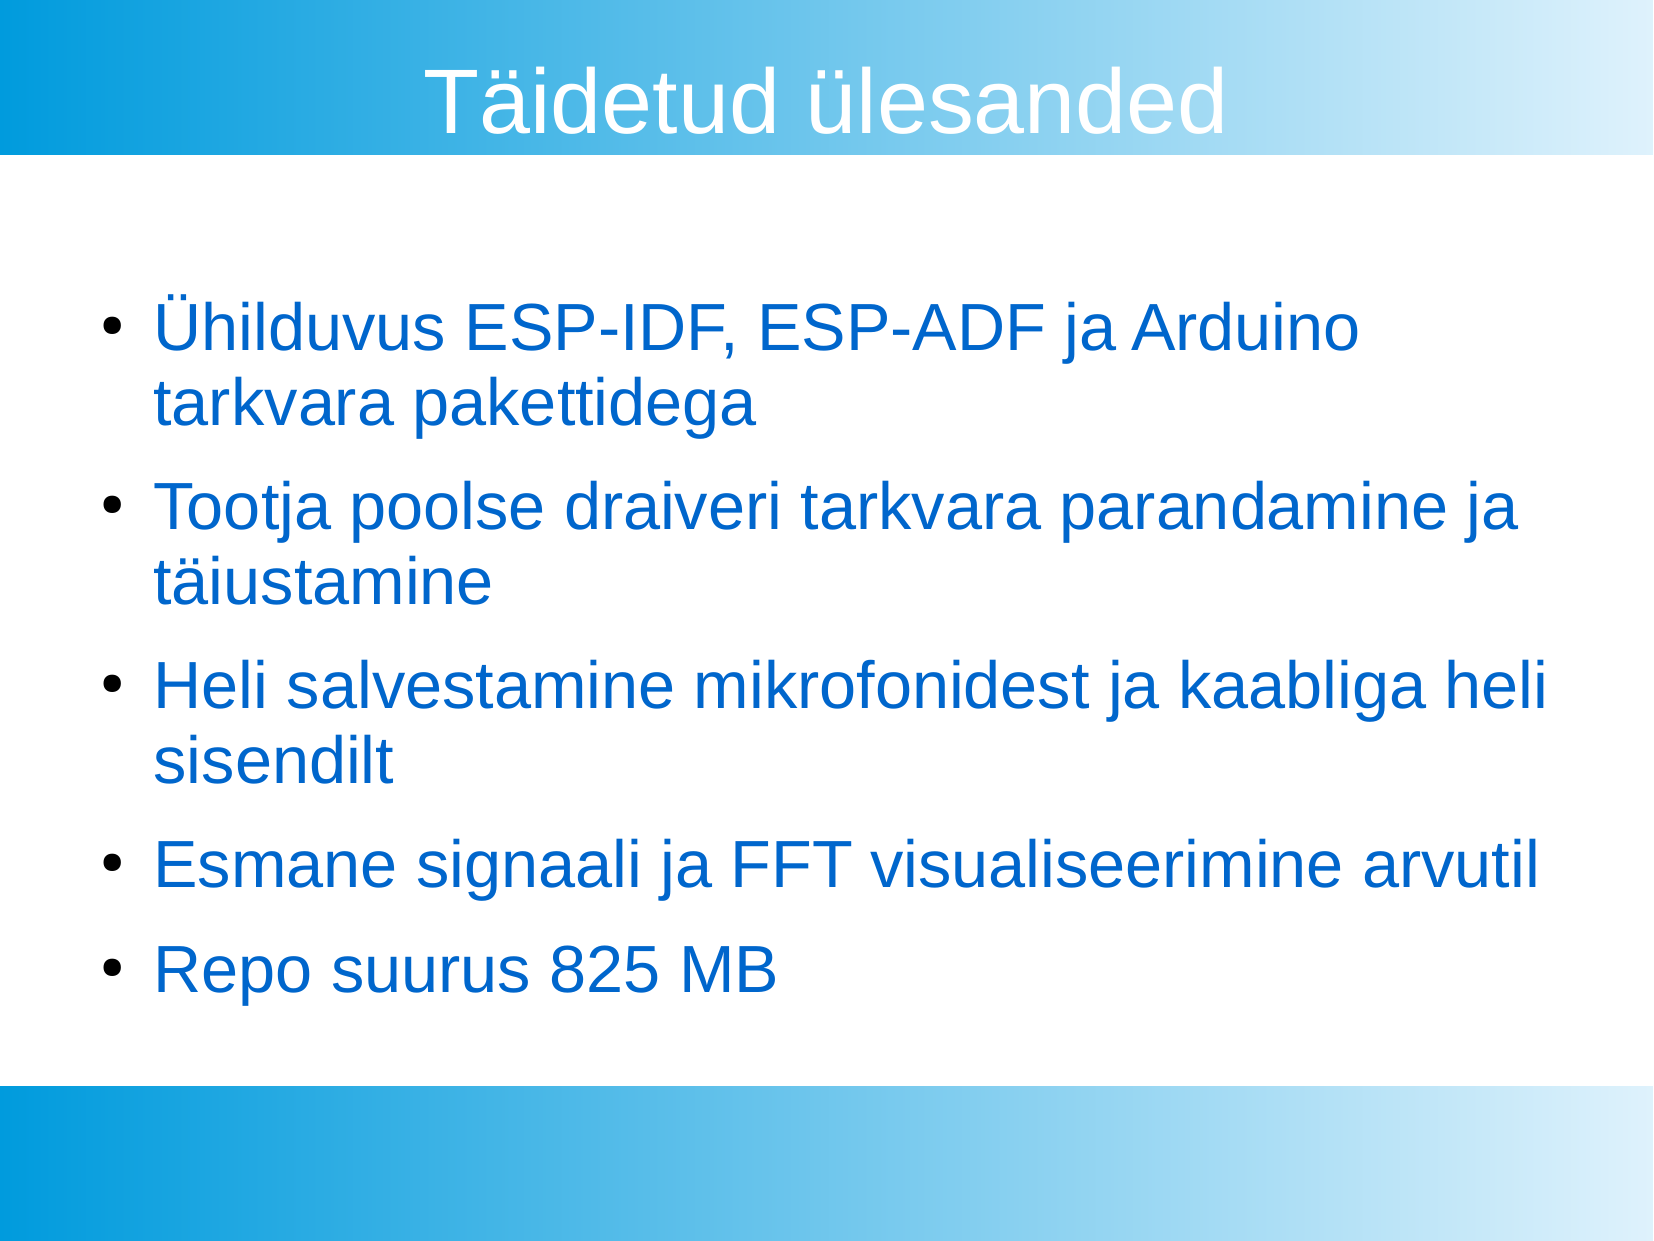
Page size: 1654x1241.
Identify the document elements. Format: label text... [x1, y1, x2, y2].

title Täidetud ülesanded [82, 49, 1571, 155]
list Ühilduvus ESP-IDF, ESP-ADF ja Arduino tarkvara pakettidega Tootja poolse draiveri tarkvara parandamine ja täiustamine Heli salvestamine mikrofonidest ja kaabliga heli sisendilt Esmane signaali ja FFT visualiseerimine arvutil Repo suurus 825 MB [82, 290, 1571, 1010]
